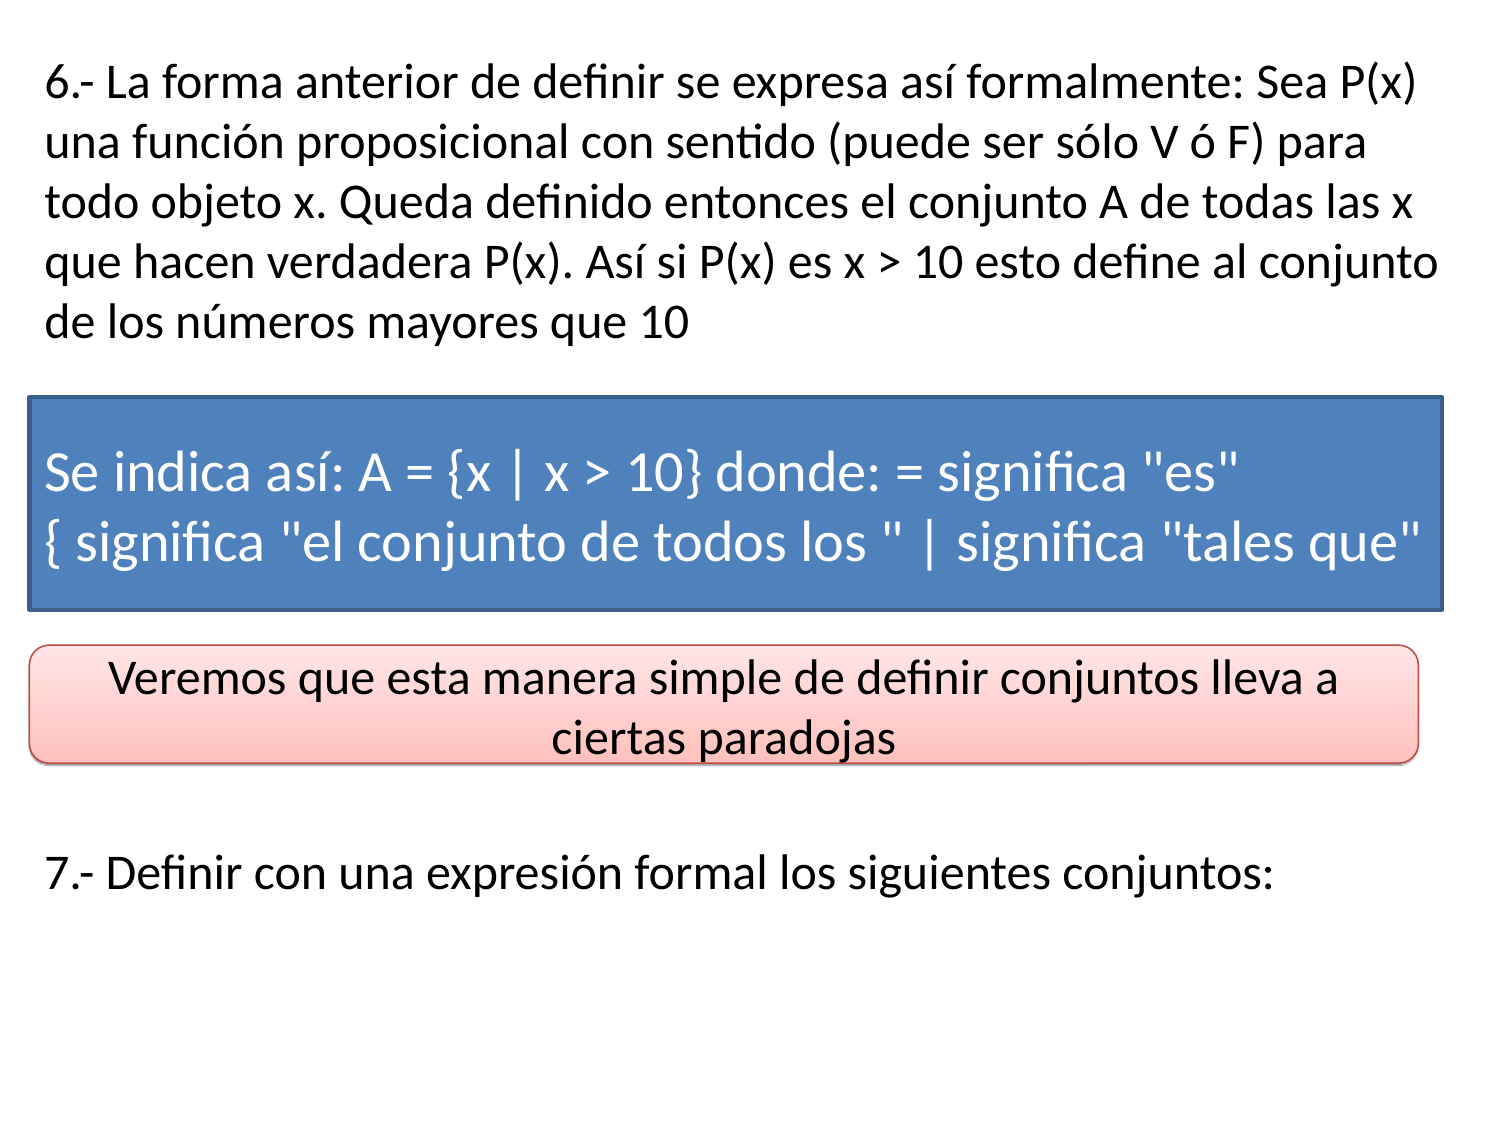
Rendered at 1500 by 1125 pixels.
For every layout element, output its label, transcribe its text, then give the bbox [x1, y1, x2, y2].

title 6.- La forma anterior de definir se expresa así formalmente: Sea P(x) una función proposicional con sentido (puede ser sólo V ó F) para todo objeto x. Queda definido entonces el conjunto A de todas las x que hacen verdadera P(x). Así si P(x) es x > 10 esto define al conjunto de los números mayores que 10 [29, 78, 1483, 320]
text_box Se indica así: A = {x | x > 10} donde: = significa "es" { significa "el conjunto de todos los " | significa "tales que" [29, 397, 1442, 610]
text_box 7.- Definir con una expresión formal los siguientes conjuntos: [29, 831, 1442, 907]
text_box Veremos que esta manera simple de definir conjuntos lleva a ciertas paradojas [29, 645, 1419, 764]
